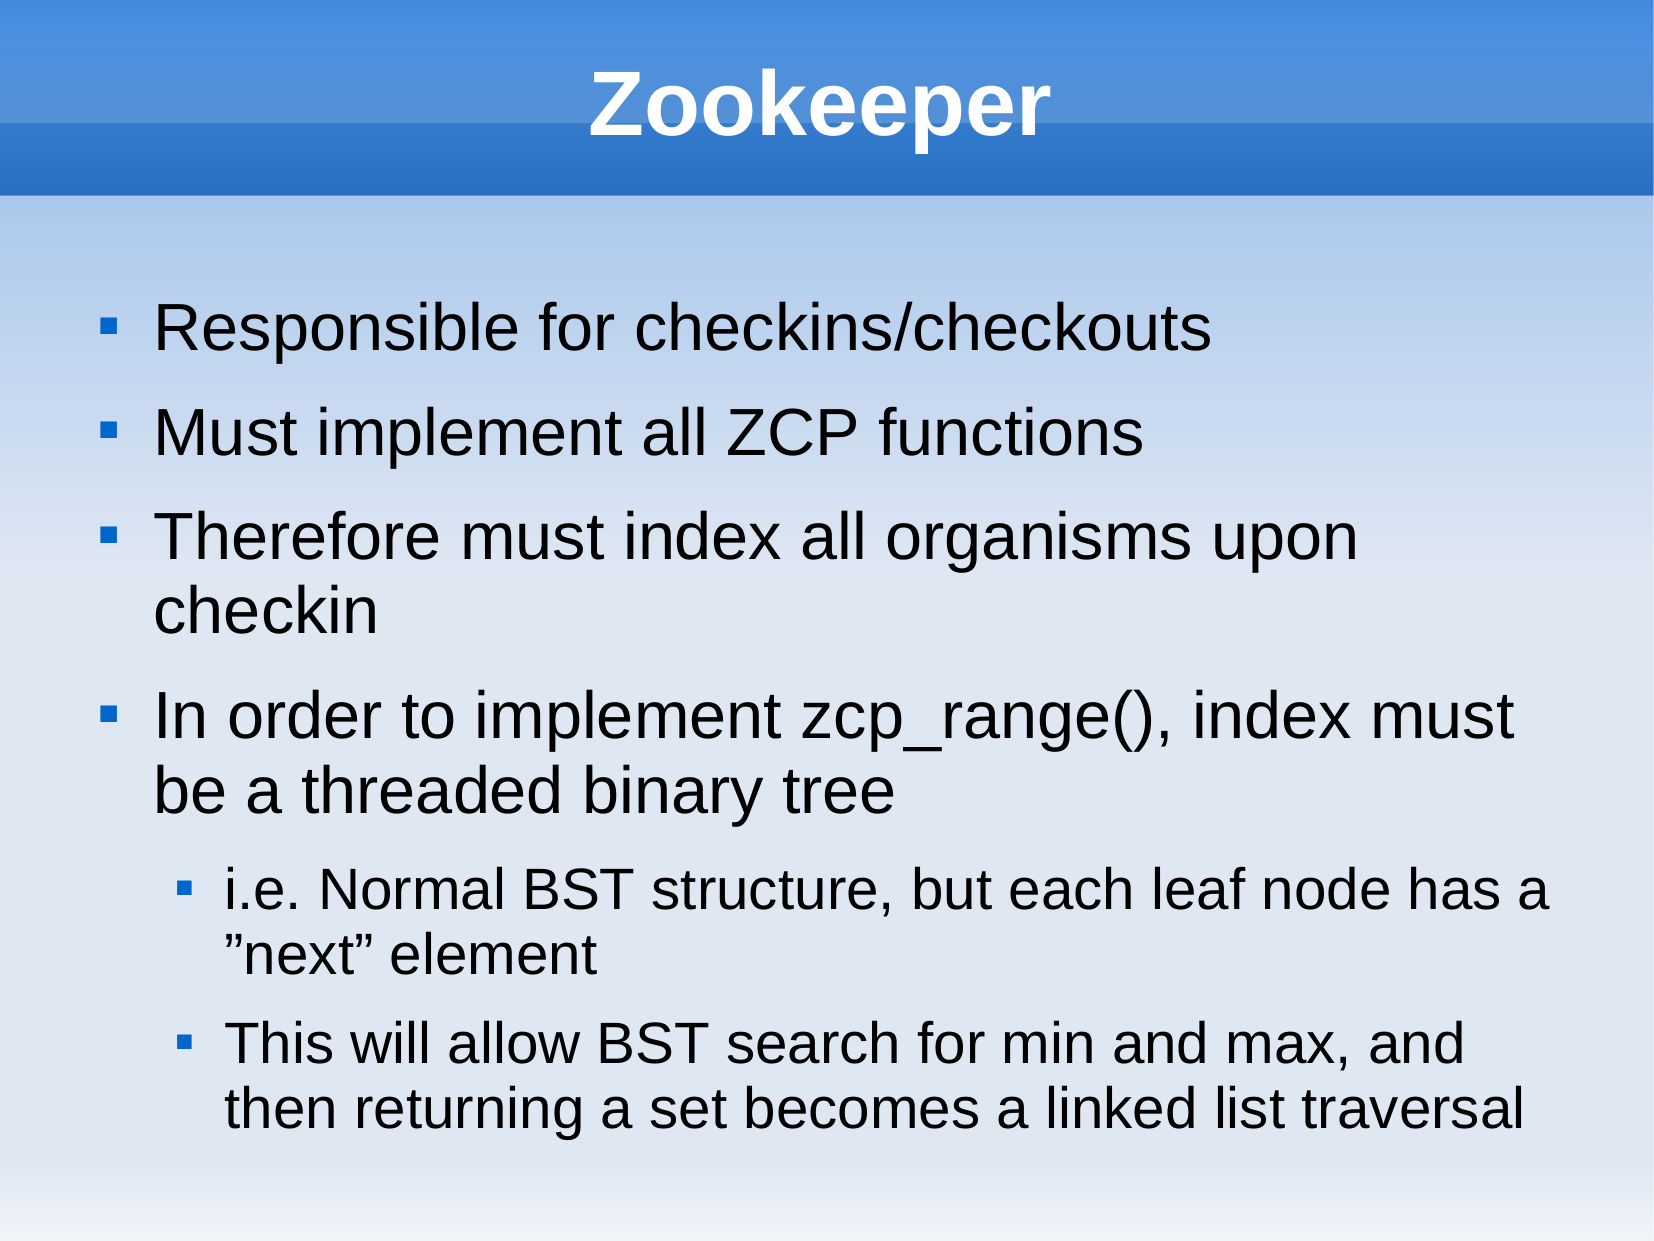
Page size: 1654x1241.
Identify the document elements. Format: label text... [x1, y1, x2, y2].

picture [0, 0, 1654, 1241]
title Zookeeper [76, 7, 1565, 200]
list Responsible for checkins/checkouts Must implement all ZCP functions Therefore must index all organisms upon checkin In order to implement zcp_range(), index must be a threaded binary tree i.e. Normal BST structure, but each leaf node has a ”next” element This will allow BST search for min and max, and then returning a set becomes a linked list traversal [82, 290, 1571, 1141]
